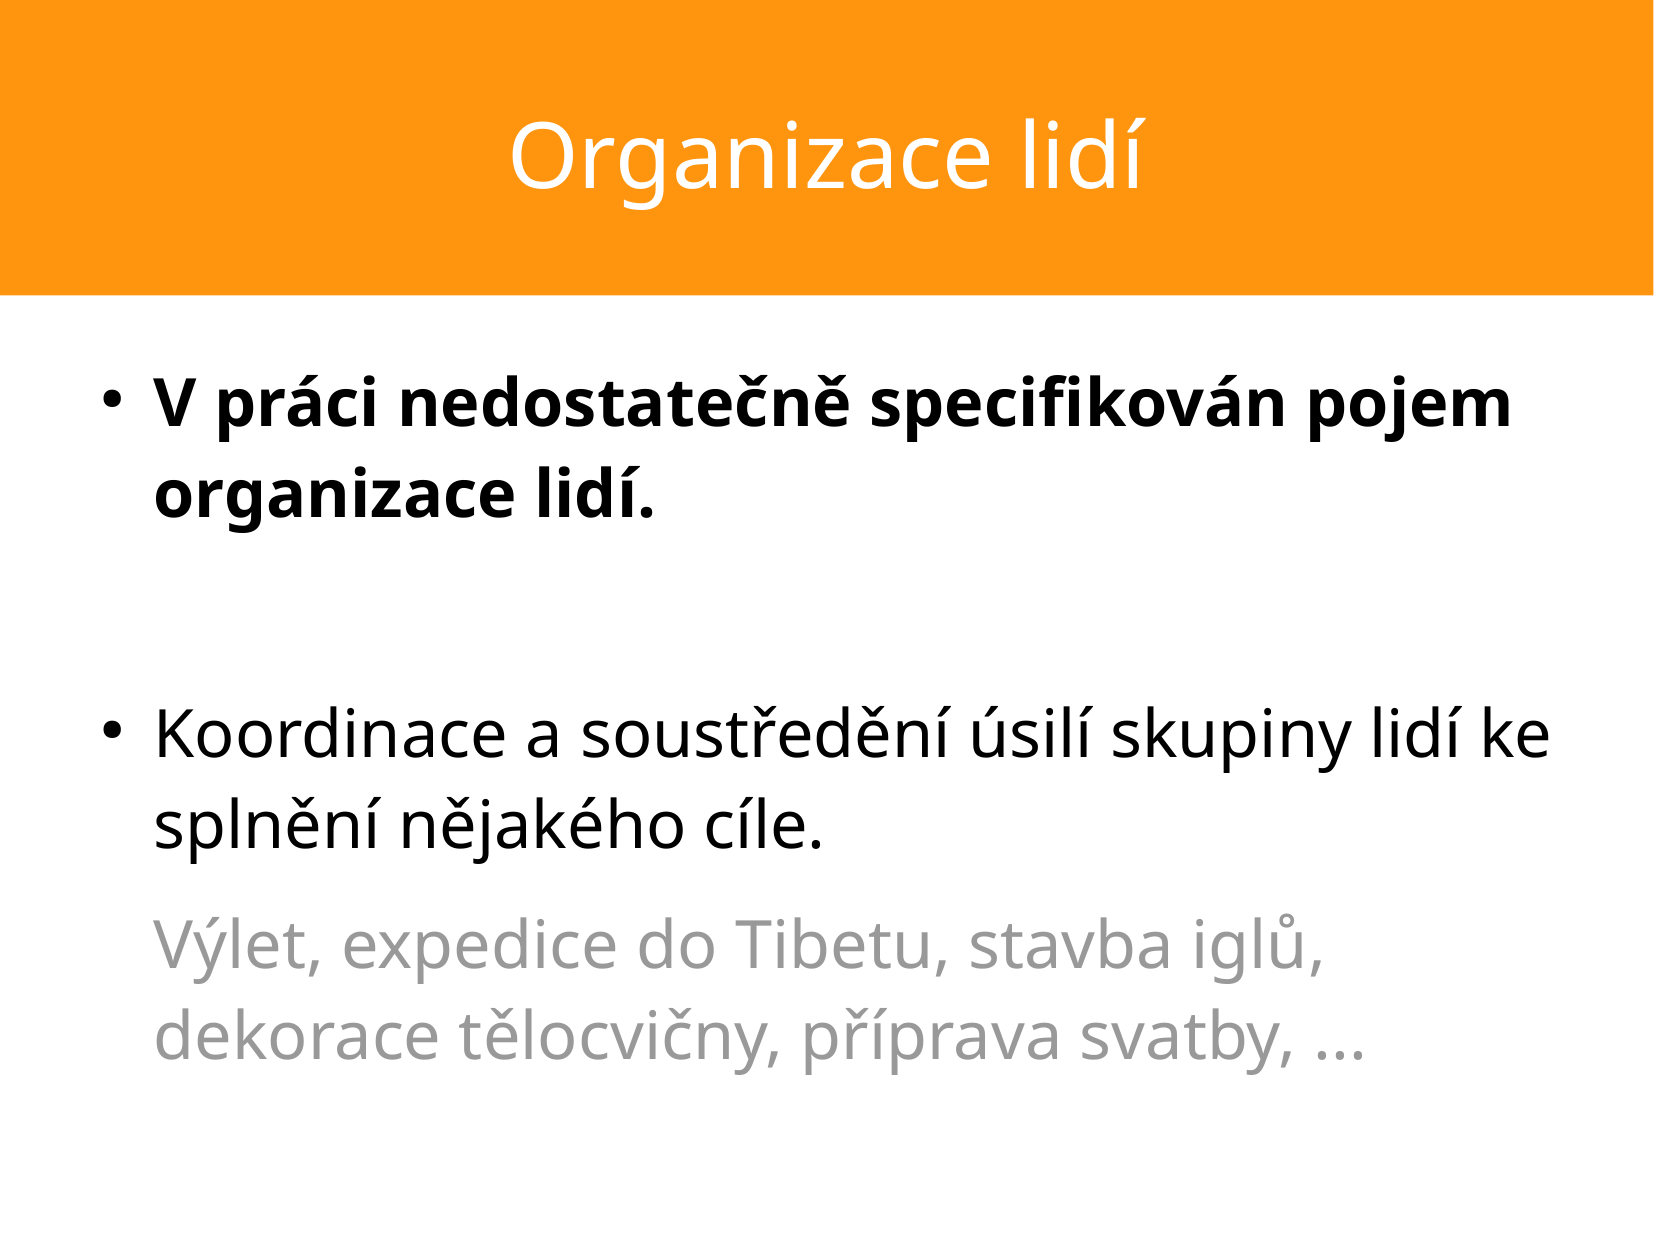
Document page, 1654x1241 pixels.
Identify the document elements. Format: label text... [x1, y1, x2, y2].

text_box [0, 0, 1654, 296]
list V práci nedostatečně specifikován pojem organizace lidí. Koordinace a soustředění úsilí skupiny lidí ke splnění nějakého cíle. Výlet, expedice do Tibetu, stavba iglů, dekorace tělocvičny, příprava svatby, ... [82, 355, 1571, 1159]
title Organizace lidí [82, 49, 1571, 257]
